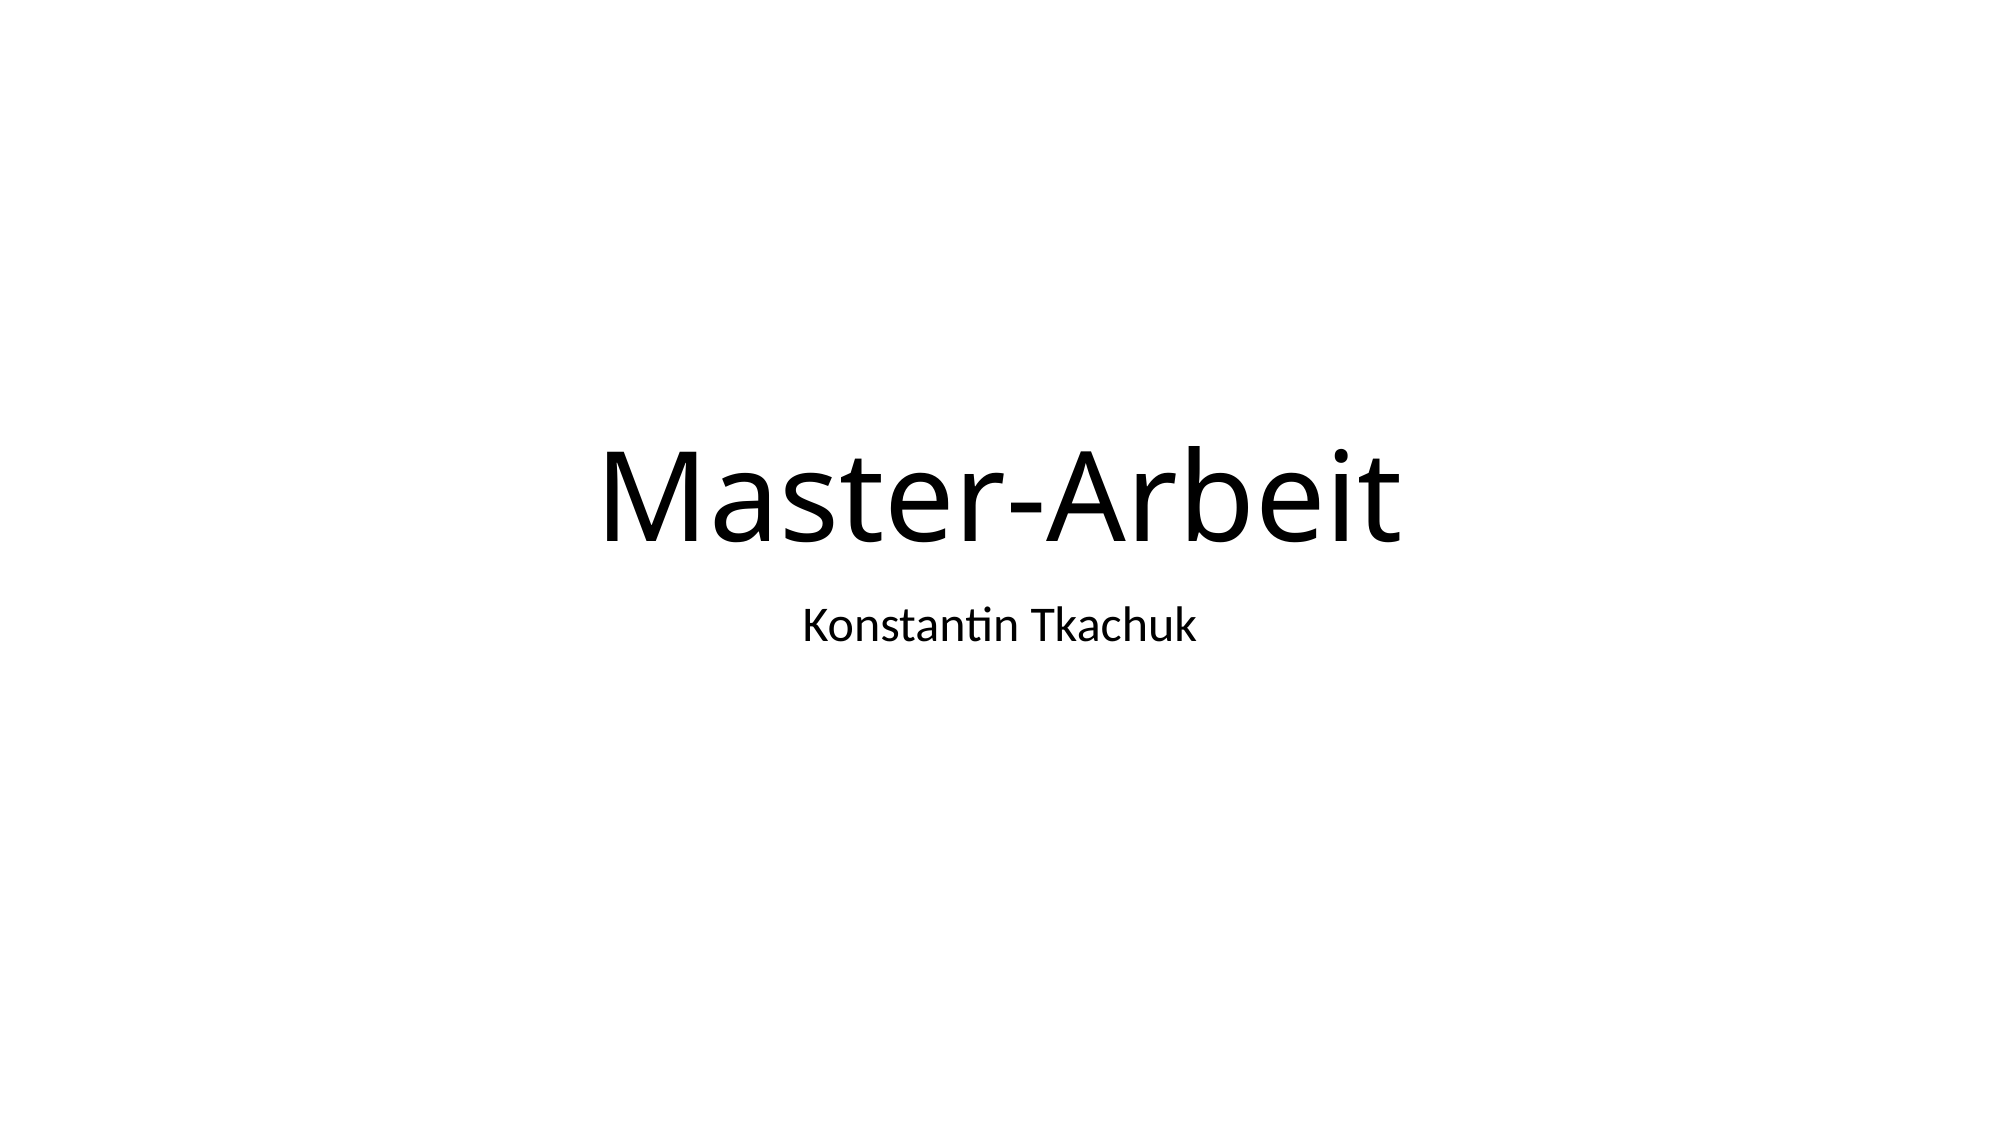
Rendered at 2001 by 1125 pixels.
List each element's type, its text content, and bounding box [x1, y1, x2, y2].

subtitle Konstantin Tkachuk [249, 590, 1750, 863]
title Master-Arbeit [249, 184, 1750, 576]
